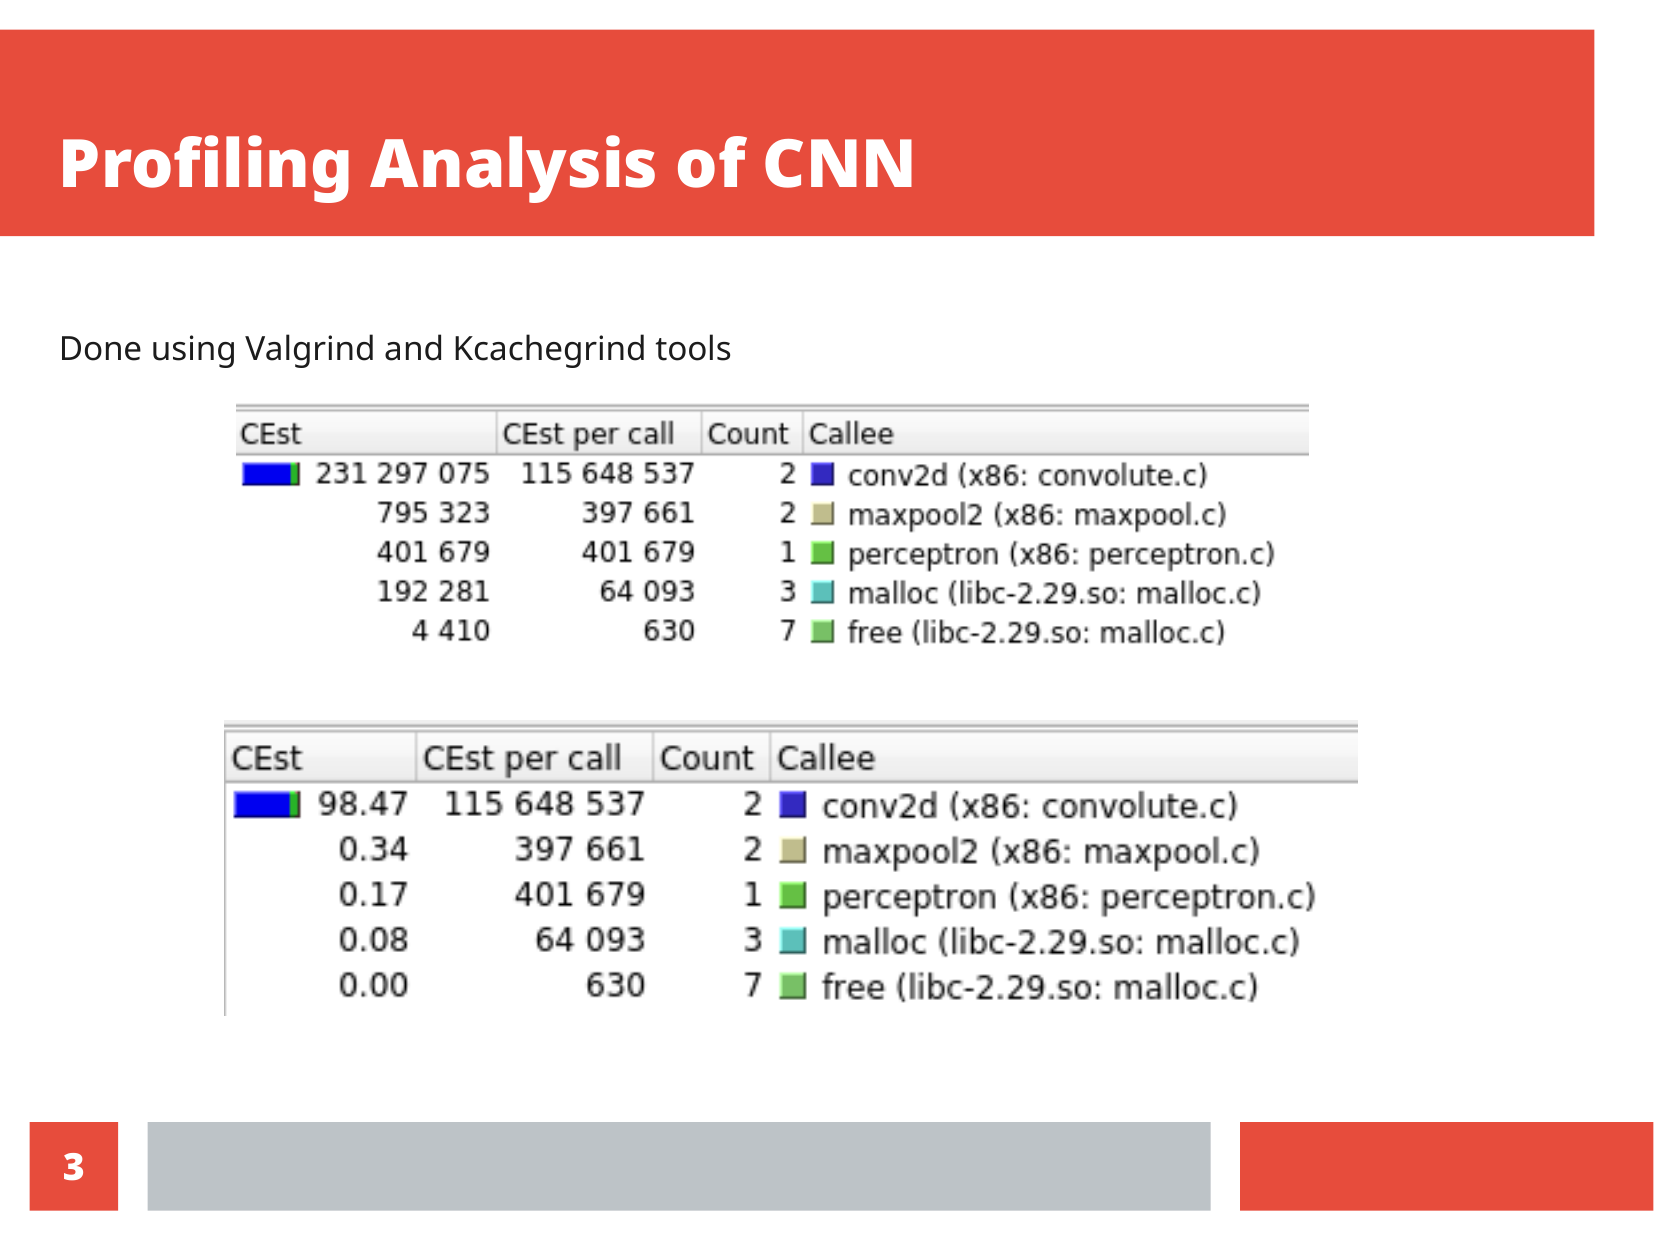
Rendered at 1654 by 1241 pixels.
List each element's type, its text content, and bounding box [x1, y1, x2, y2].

picture [236, 403, 1309, 662]
title Profiling Analysis of CNN [59, 59, 1595, 207]
list Done using Valgrind and Kcachegrind tools [59, 324, 1565, 1093]
picture [224, 720, 1358, 1016]
